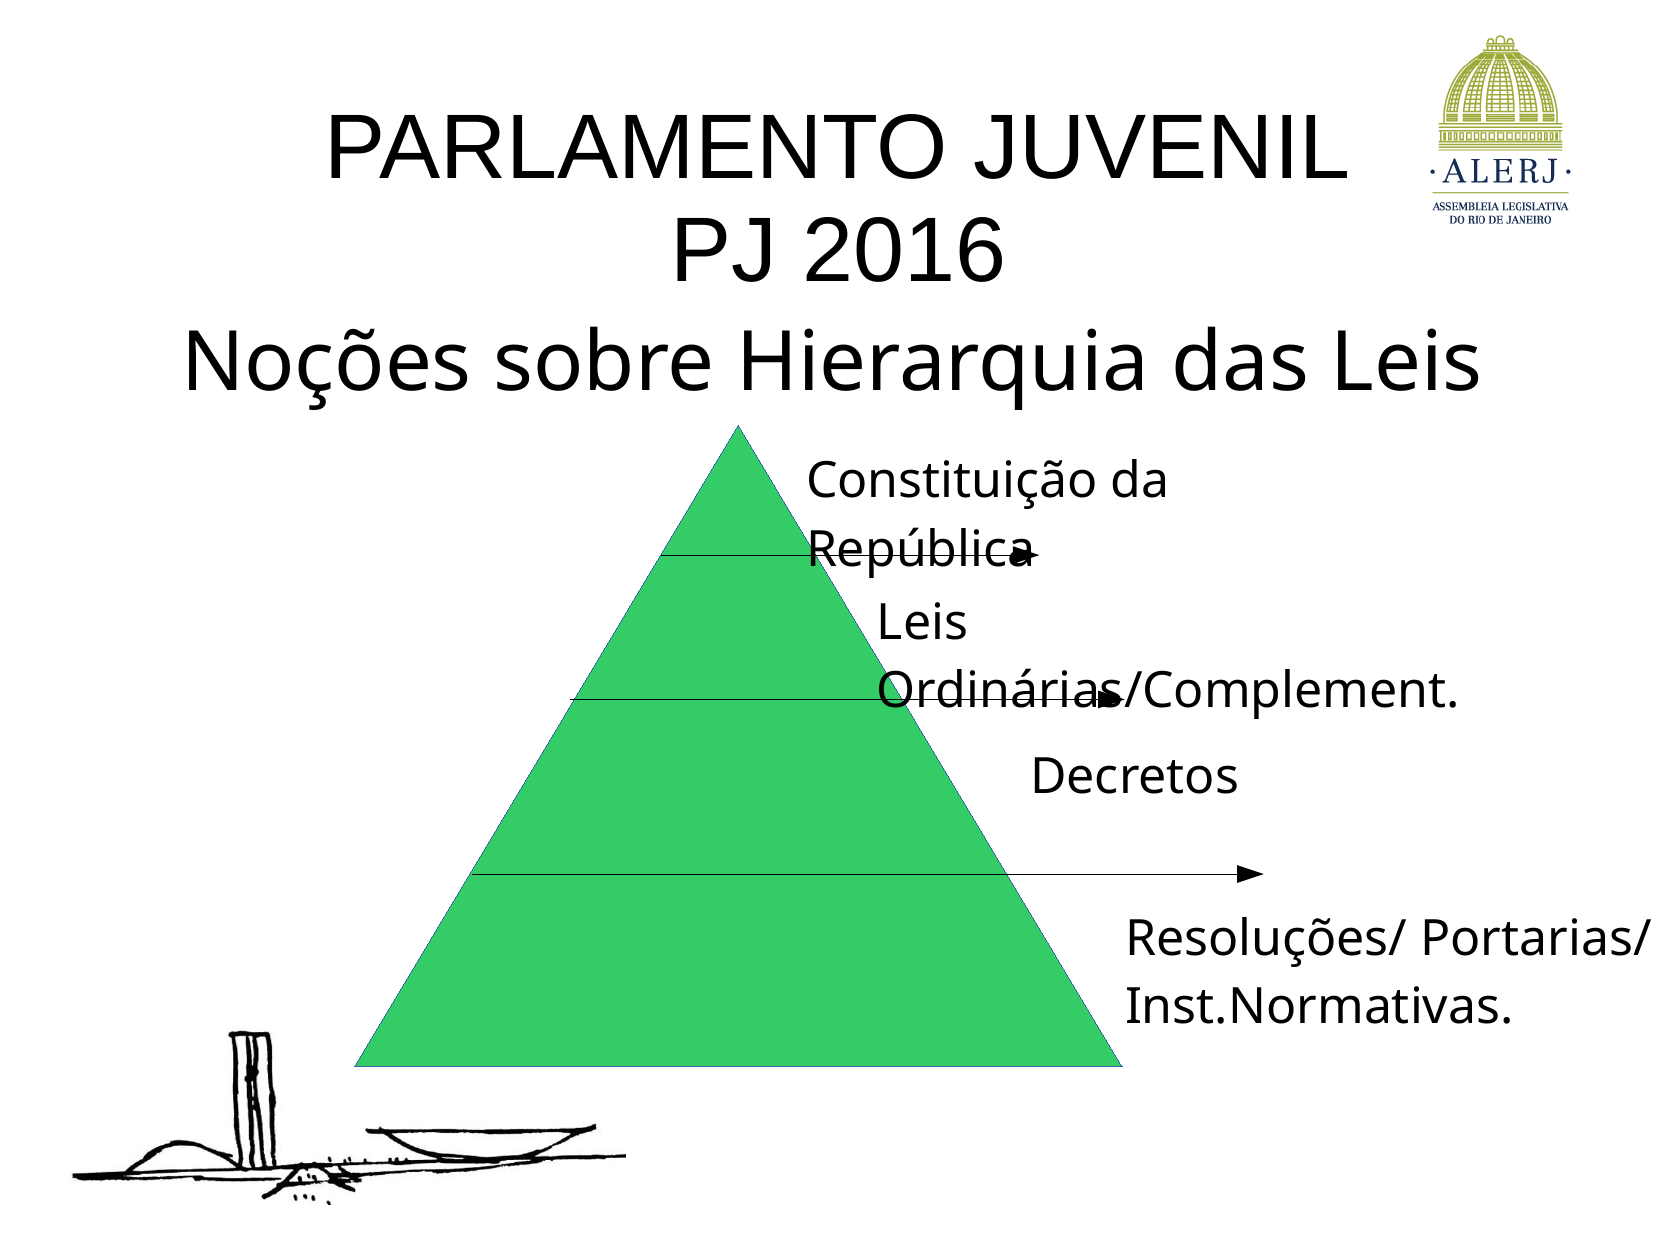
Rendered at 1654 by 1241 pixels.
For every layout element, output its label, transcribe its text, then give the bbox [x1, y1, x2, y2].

text_box Decretos [1015, 732, 1264, 826]
text_box [354, 700, 1110, 1067]
picture [1358, 23, 1642, 235]
text_box [574, 425, 862, 699]
text_box Resoluções/ Portarias/ Inst.Normativas. [1110, 894, 1654, 1111]
text_box Noções sobre Hierarquia das Leis [94, 301, 1571, 415]
text_box Leis Ordinárias/Complement. [862, 578, 1560, 718]
text_box Constituição da República [791, 437, 1418, 586]
picture [70, 1027, 626, 1205]
title PARLAMENTO JUVENIL PJ 2016 [70, 94, 1607, 302]
